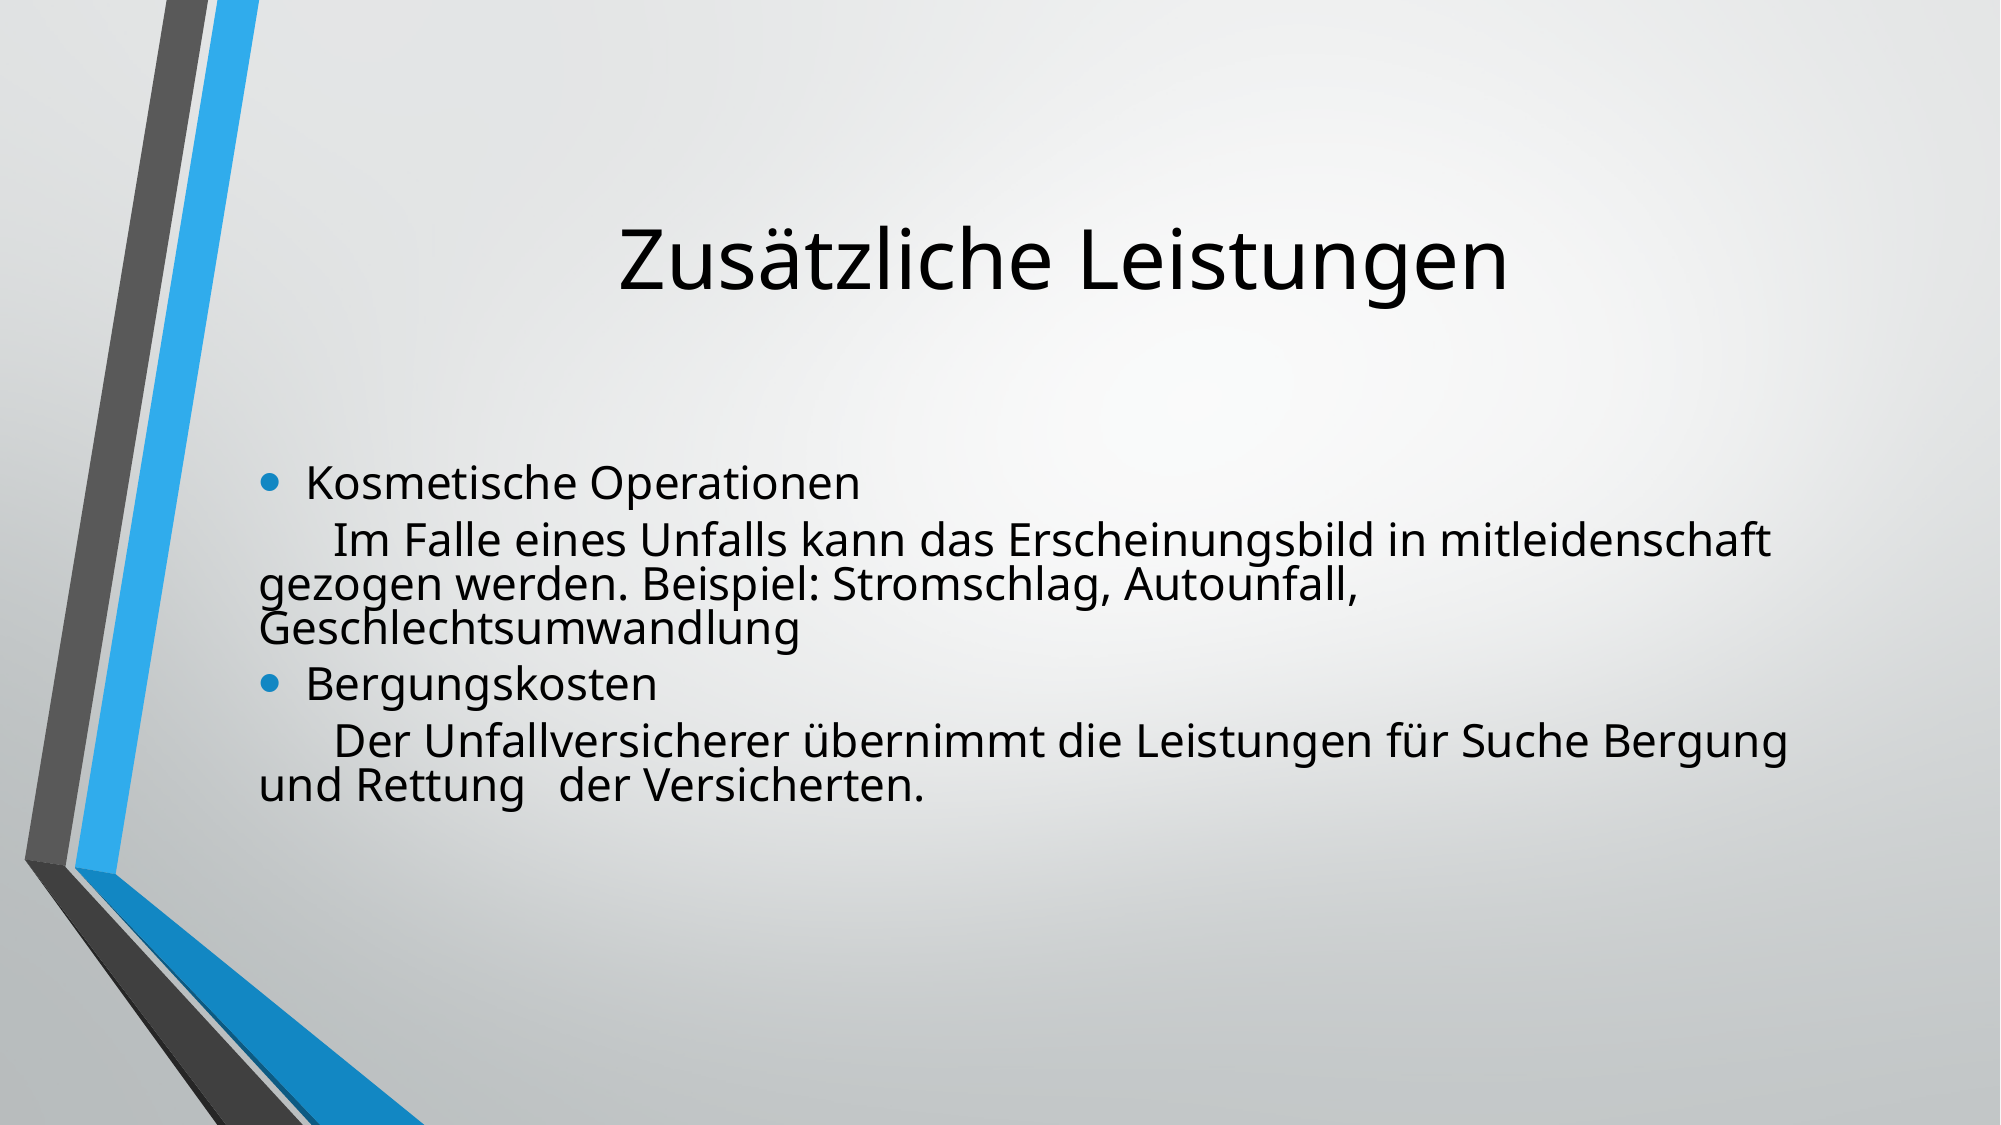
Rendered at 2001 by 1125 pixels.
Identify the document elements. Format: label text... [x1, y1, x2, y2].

list Kosmetische Operationen Im Falle eines Unfalls kann das Erscheinungsbild in mitleidenschaft gezogen werden. Beispiel: Stromschlag, Autounfall, Geschlechtsumwandlung Bergungskosten Der Unfallversicherer übernimmt die Leistungen für Suche Bergung und Rettung der Versicherten. [243, 437, 1887, 950]
title Zusätzliche Leistungen [243, 112, 1887, 400]
